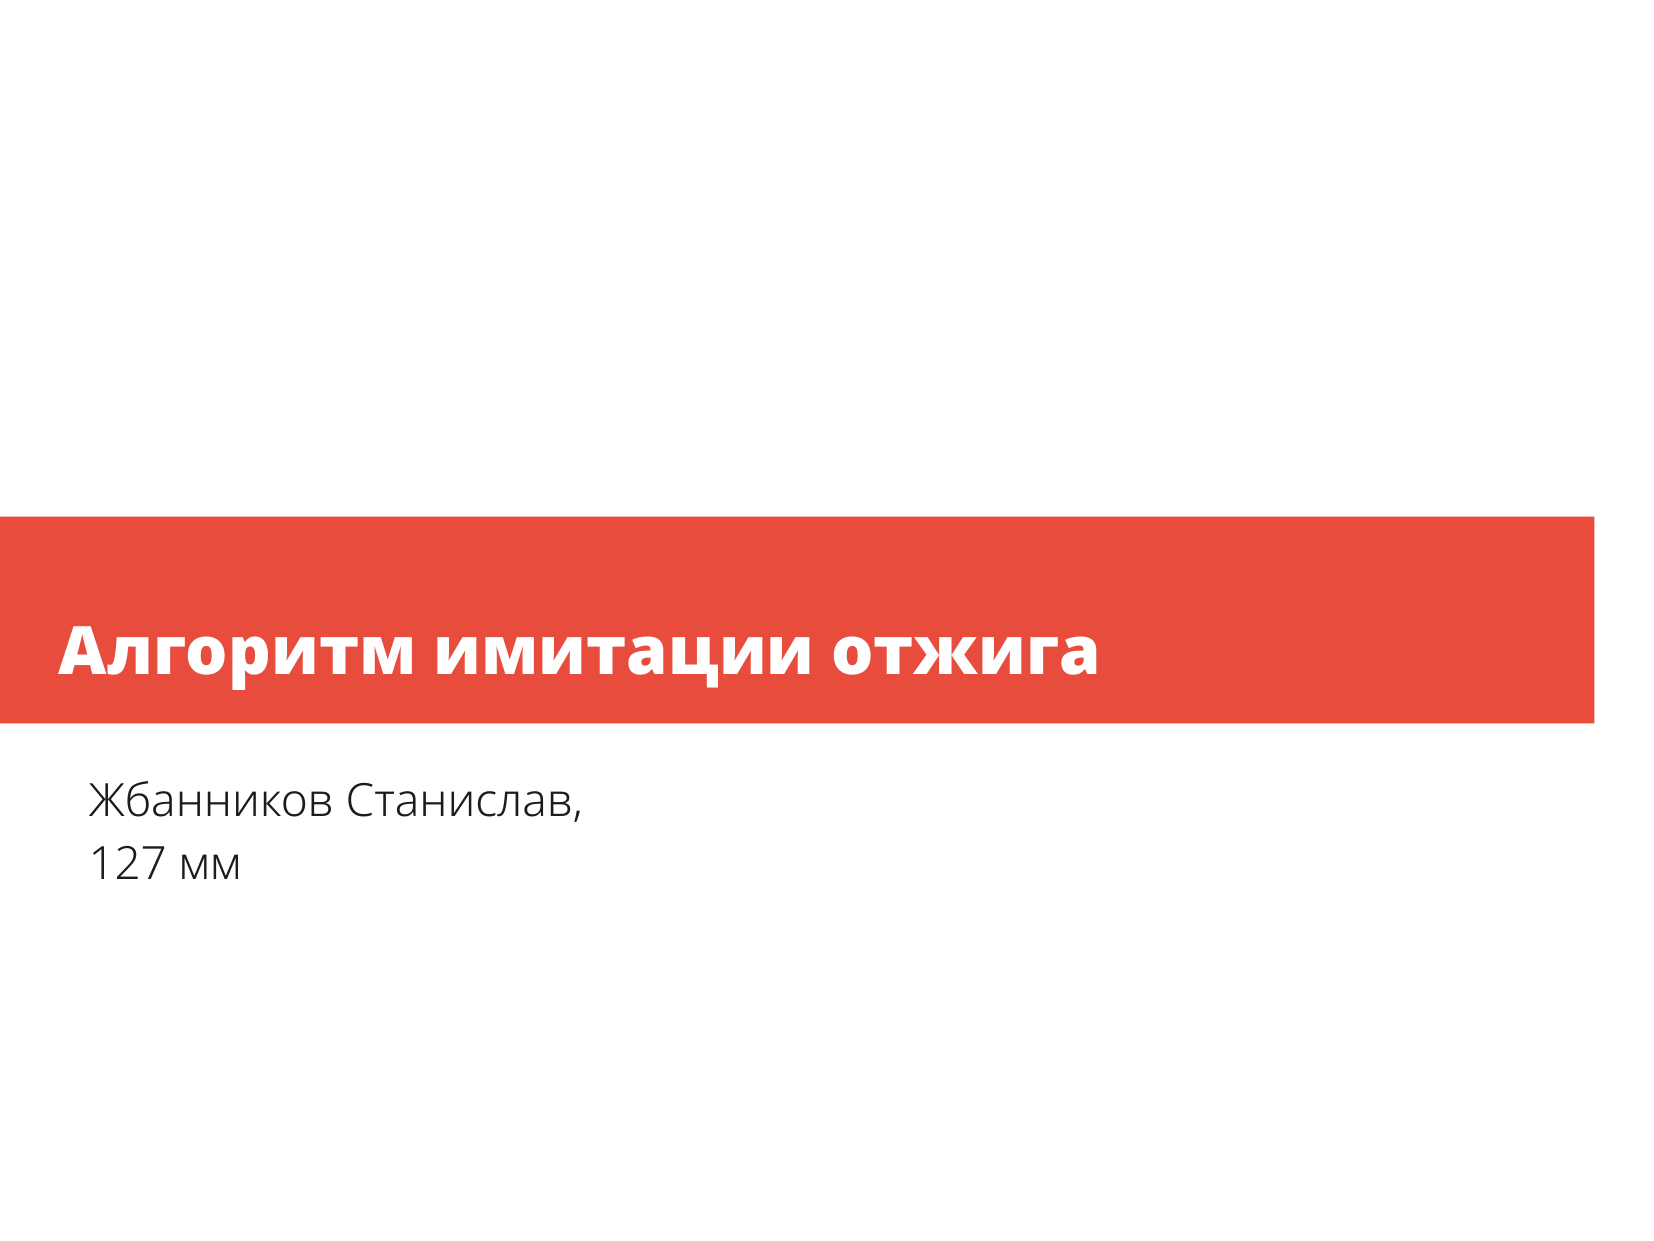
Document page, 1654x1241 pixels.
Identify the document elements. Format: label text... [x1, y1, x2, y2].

title Алгоритм имитации отжига [59, 546, 1595, 694]
subtitle Жбанников Станислав, 127 мм [88, 767, 1595, 1182]
